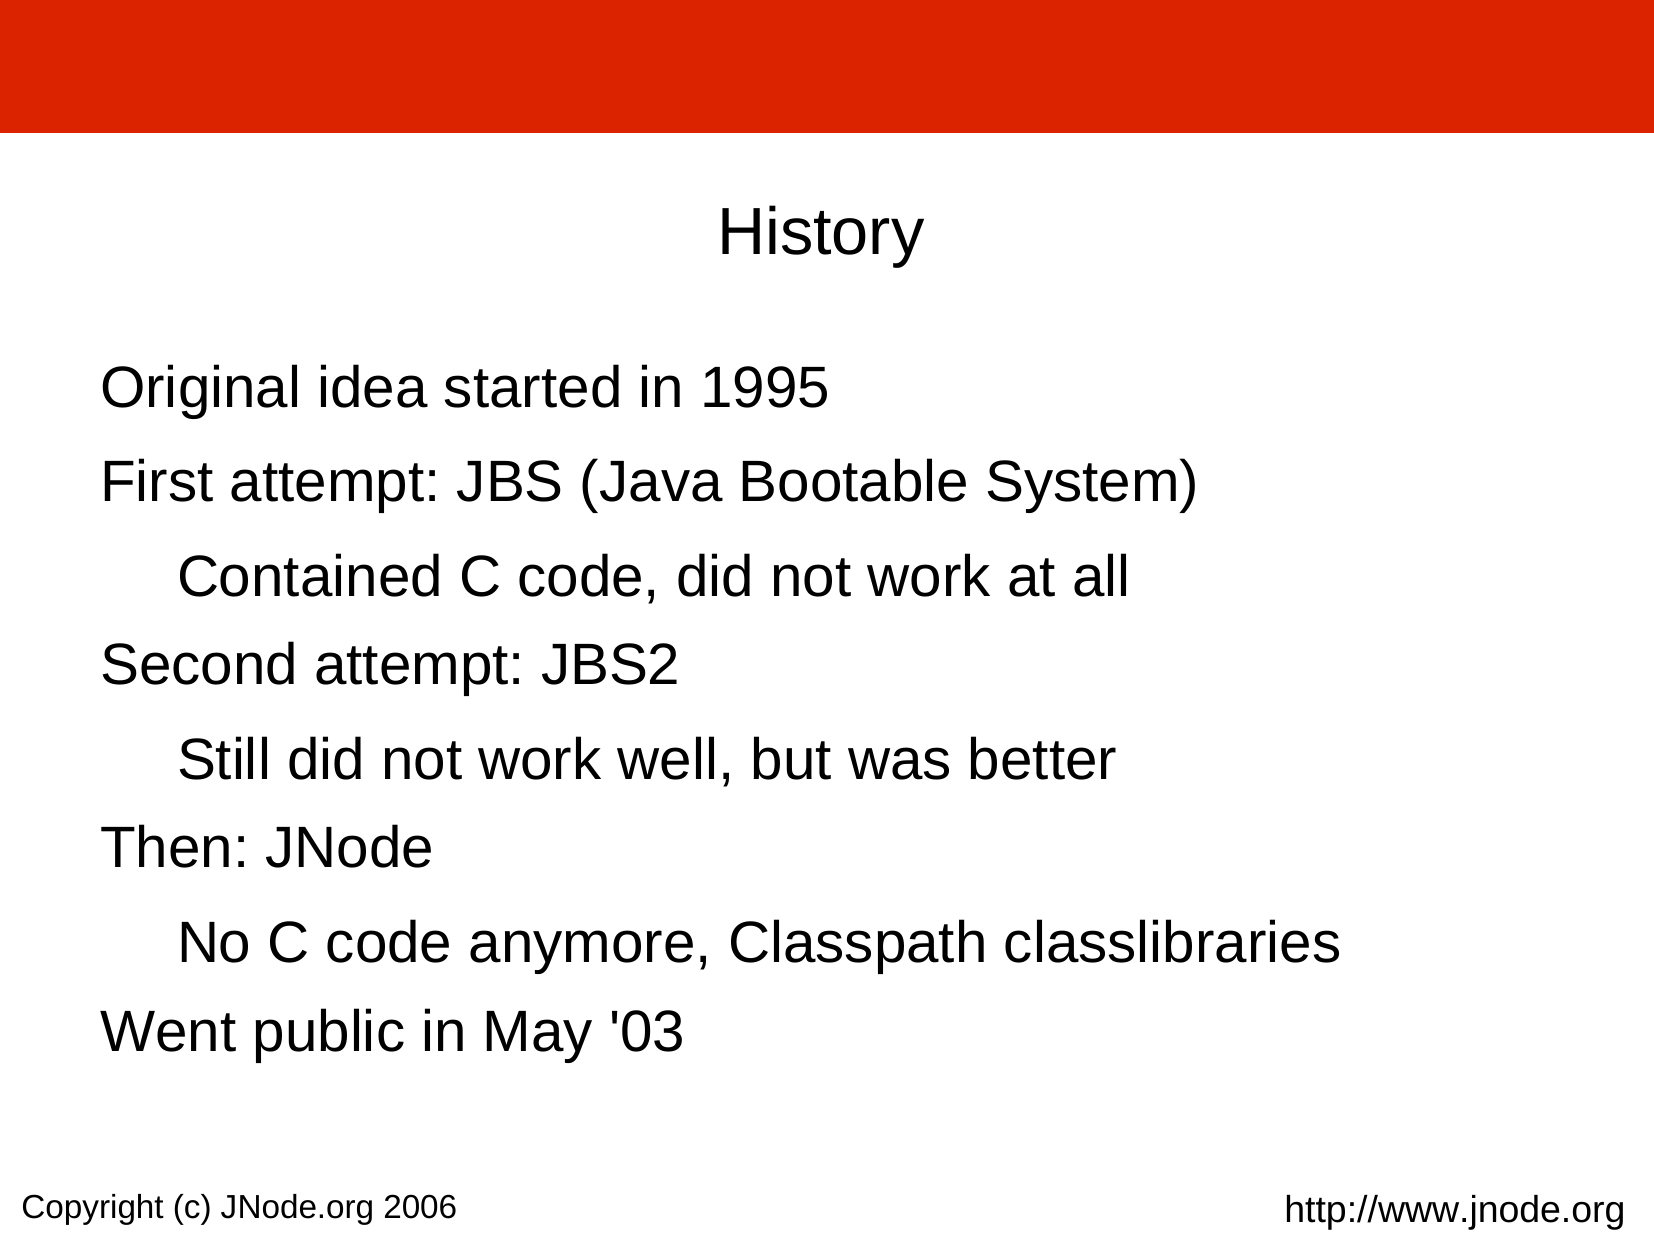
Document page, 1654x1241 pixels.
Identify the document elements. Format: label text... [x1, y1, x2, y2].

list Original idea started in 1995 First attempt: JBS (Java Bootable System) Contained C code, did not work at all Second attempt: JBS2 Still did not work well, but was better Then: JNode No C code anymore, Classpath classlibraries Went public in May '03 [82, 354, 1571, 1109]
title History [76, 147, 1565, 316]
